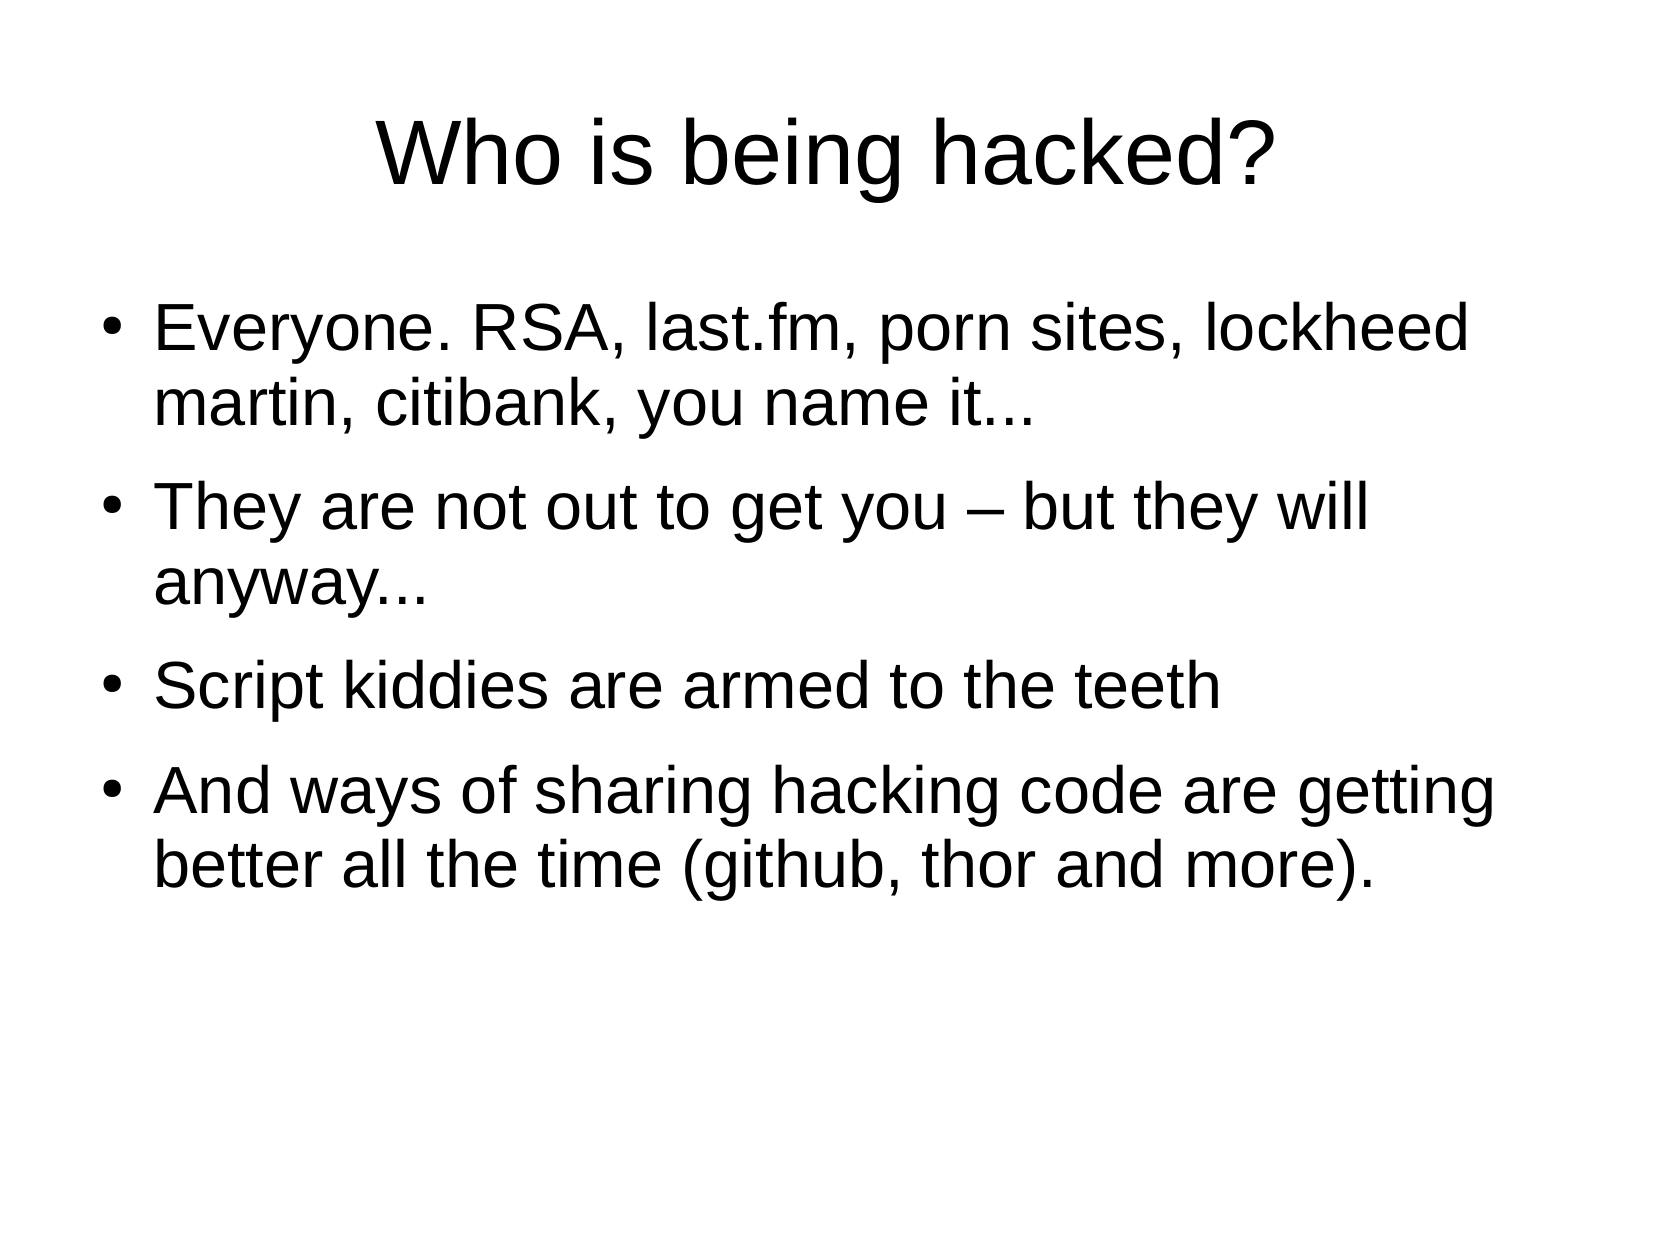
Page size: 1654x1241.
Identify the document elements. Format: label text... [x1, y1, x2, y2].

title Who is being hacked? [82, 49, 1571, 257]
list Everyone. RSA, last.fm, porn sites, lockheed martin, citibank, you name it... They are not out to get you – but they will anyway... Script kiddies are armed to the teeth And ways of sharing hacking code are getting better all the time (github, thor and more). [82, 290, 1538, 1010]
